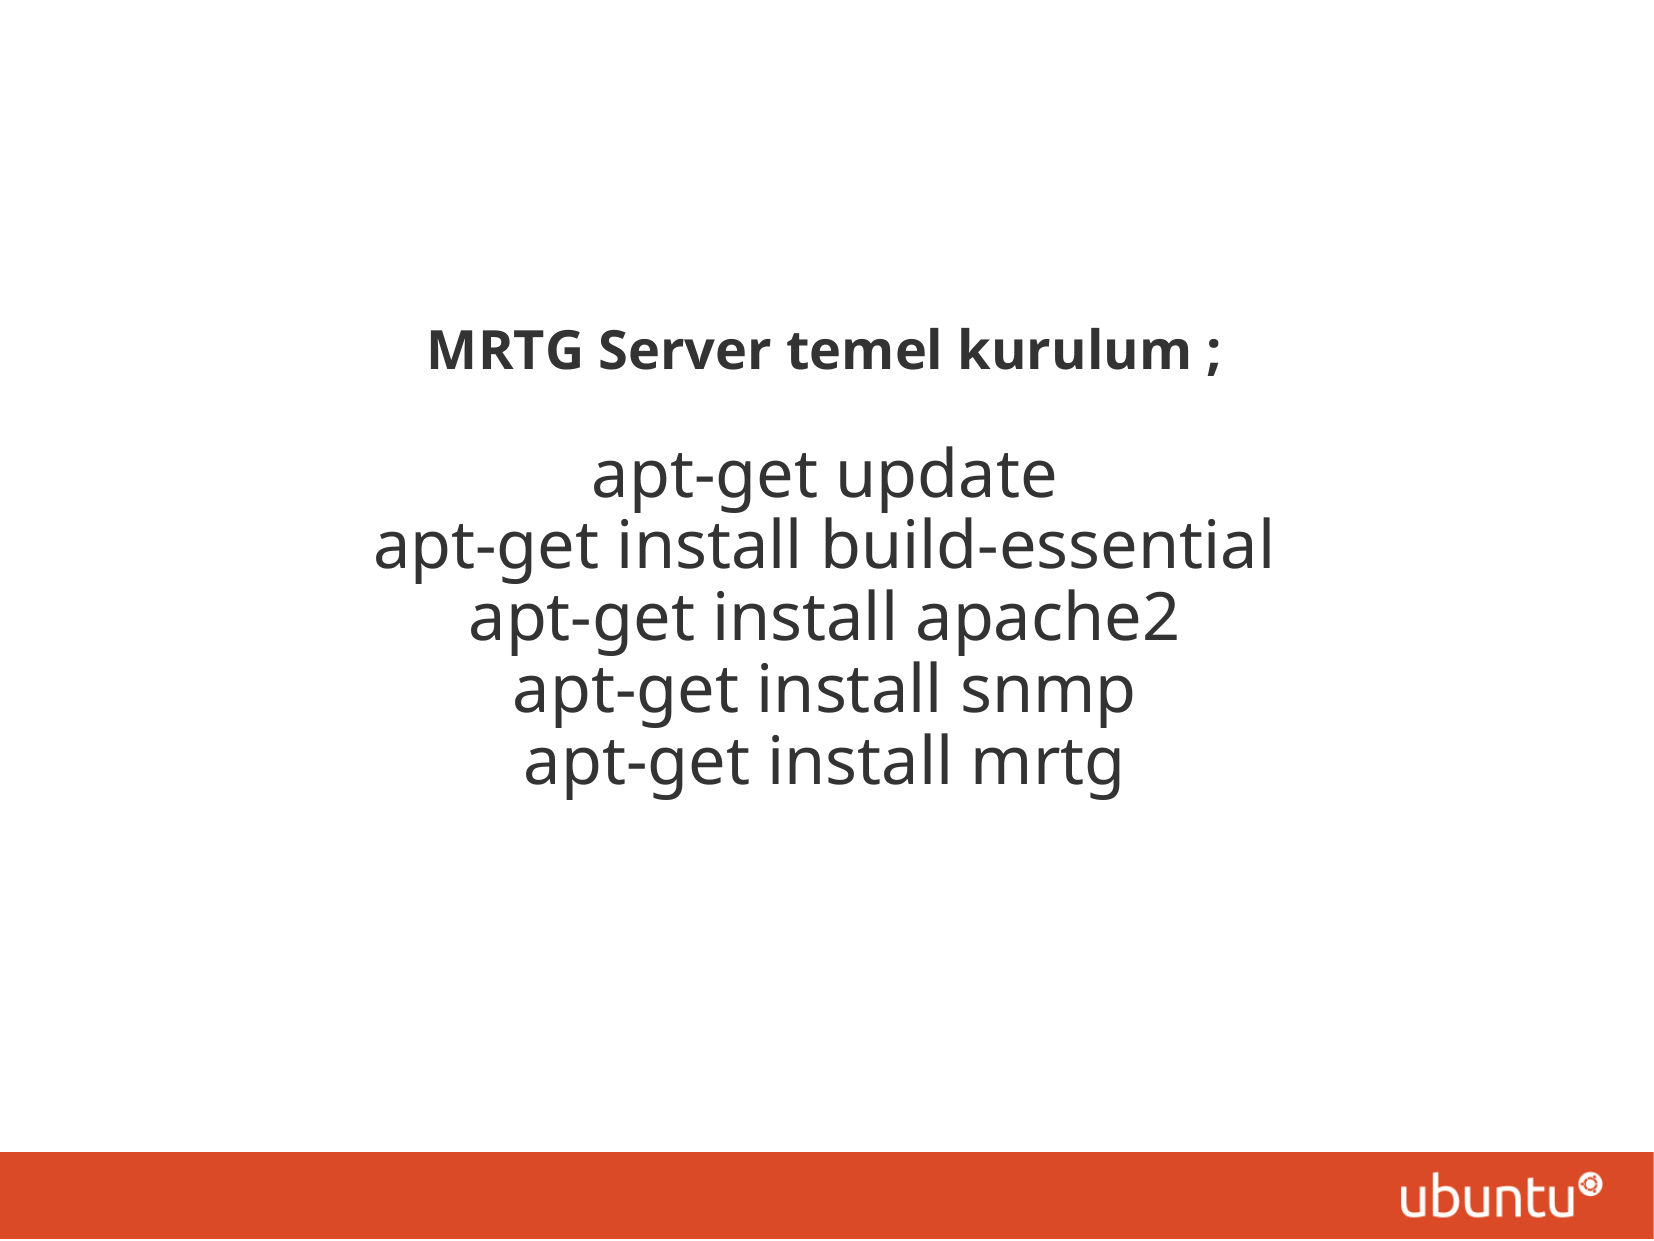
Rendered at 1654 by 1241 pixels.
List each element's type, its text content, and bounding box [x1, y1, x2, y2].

title MRTG Server temel kurulum ; apt-get update apt-get install build-essential apt-get install apache2 apt-get install snmp apt-get install mrtg [55, 314, 1595, 808]
picture [0, 1152, 1654, 1239]
